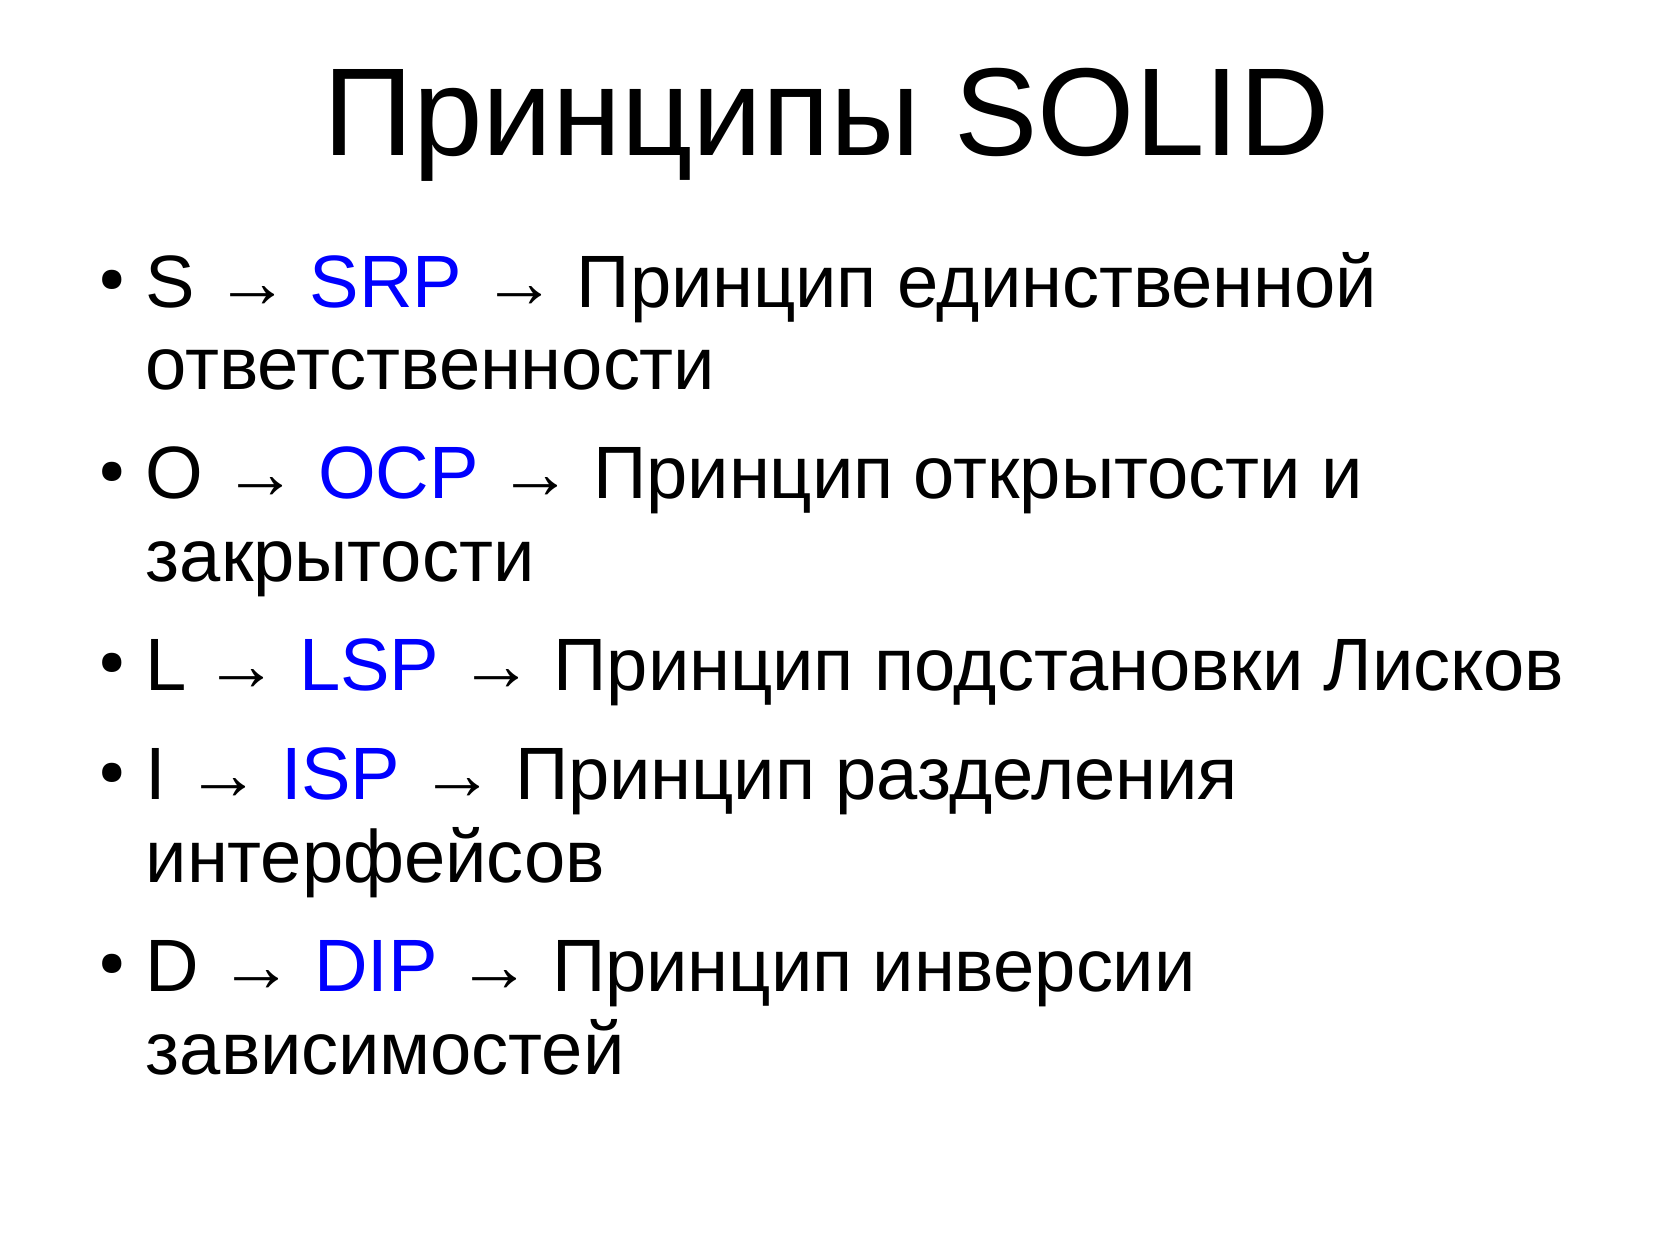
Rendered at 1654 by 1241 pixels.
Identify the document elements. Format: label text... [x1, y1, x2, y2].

list S → SRP → Принцип единственной ответственности O → OCP → Принцип открытости и закрытости L → LSP → Принцип подстановки Лисков I → ISP → Принцип разделения интерфейсов D → DIP → Принцип инверсии зависимостей [82, 240, 1571, 1186]
title Принципы SOLID [82, 8, 1571, 216]
